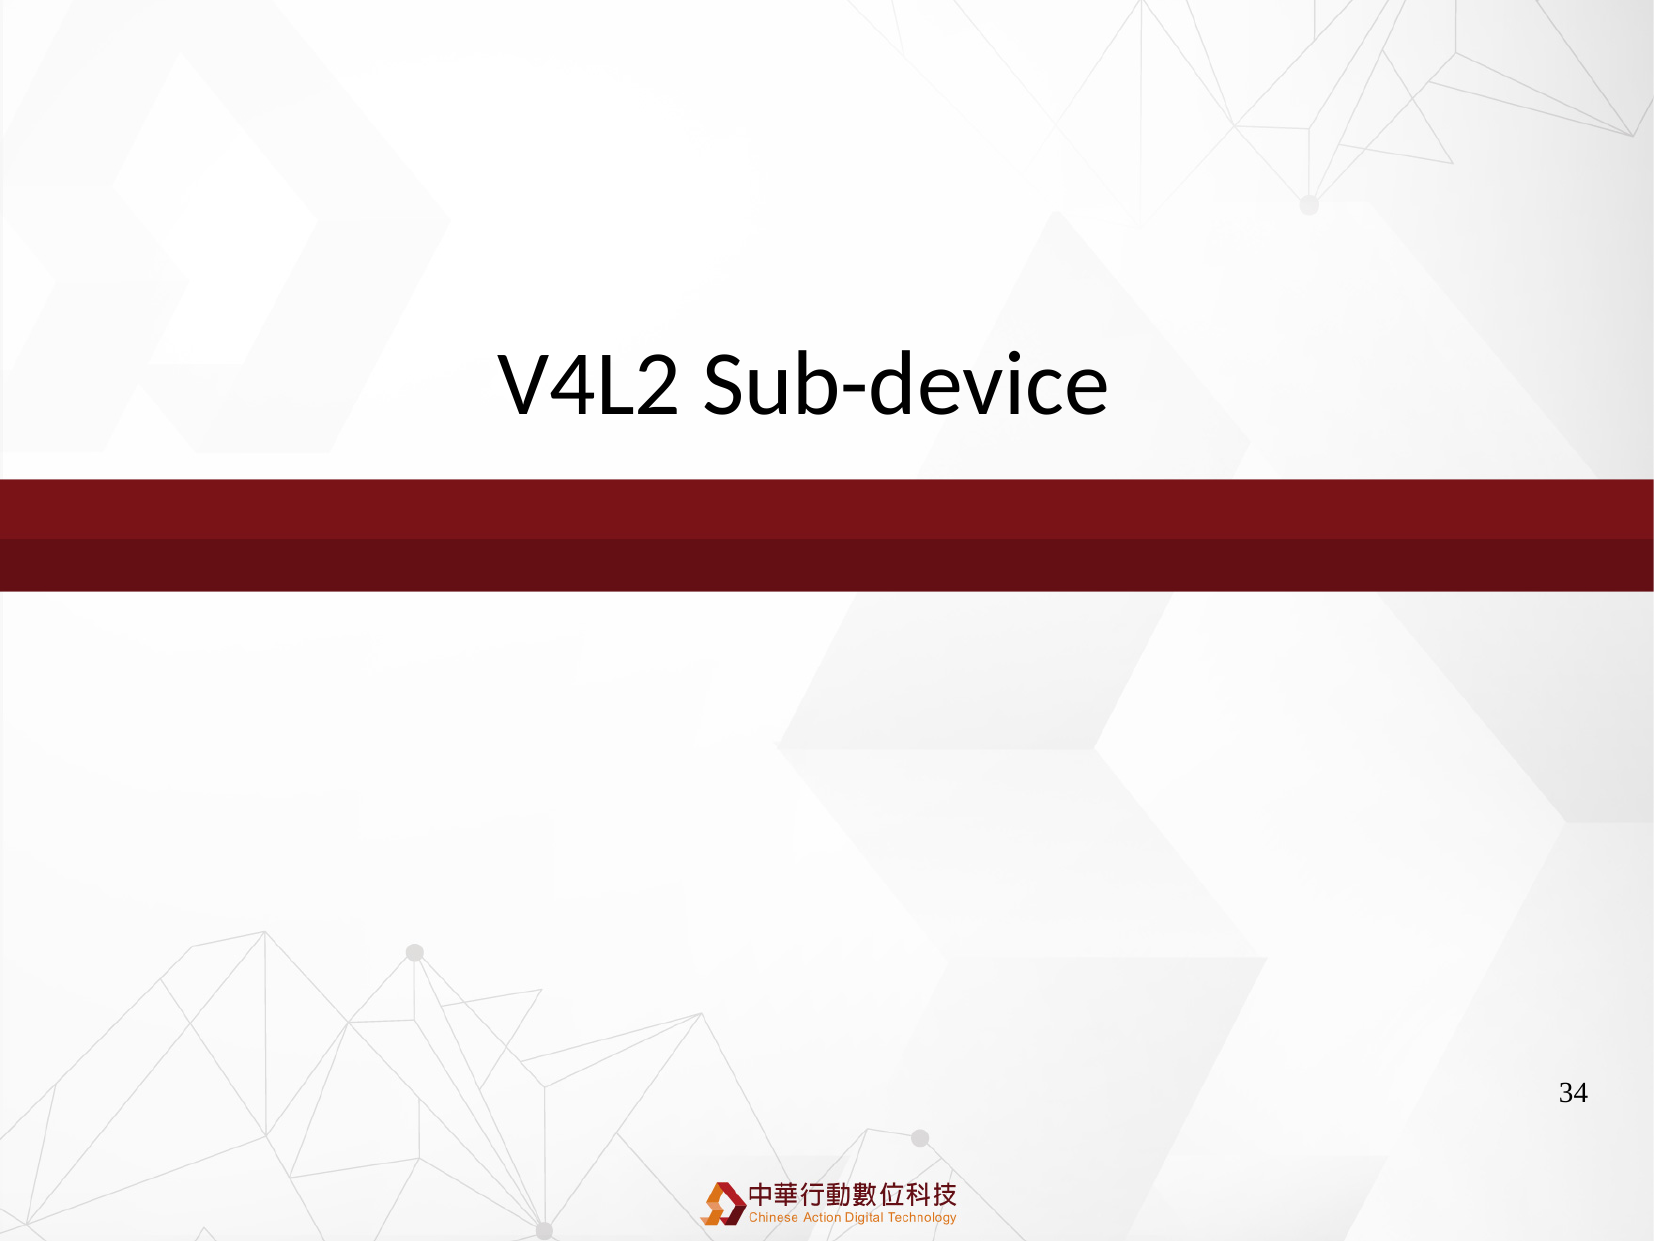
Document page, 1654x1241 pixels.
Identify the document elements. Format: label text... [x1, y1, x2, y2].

picture [0, 0, 1654, 1241]
title V4L2 Sub-device [60, 287, 1549, 496]
